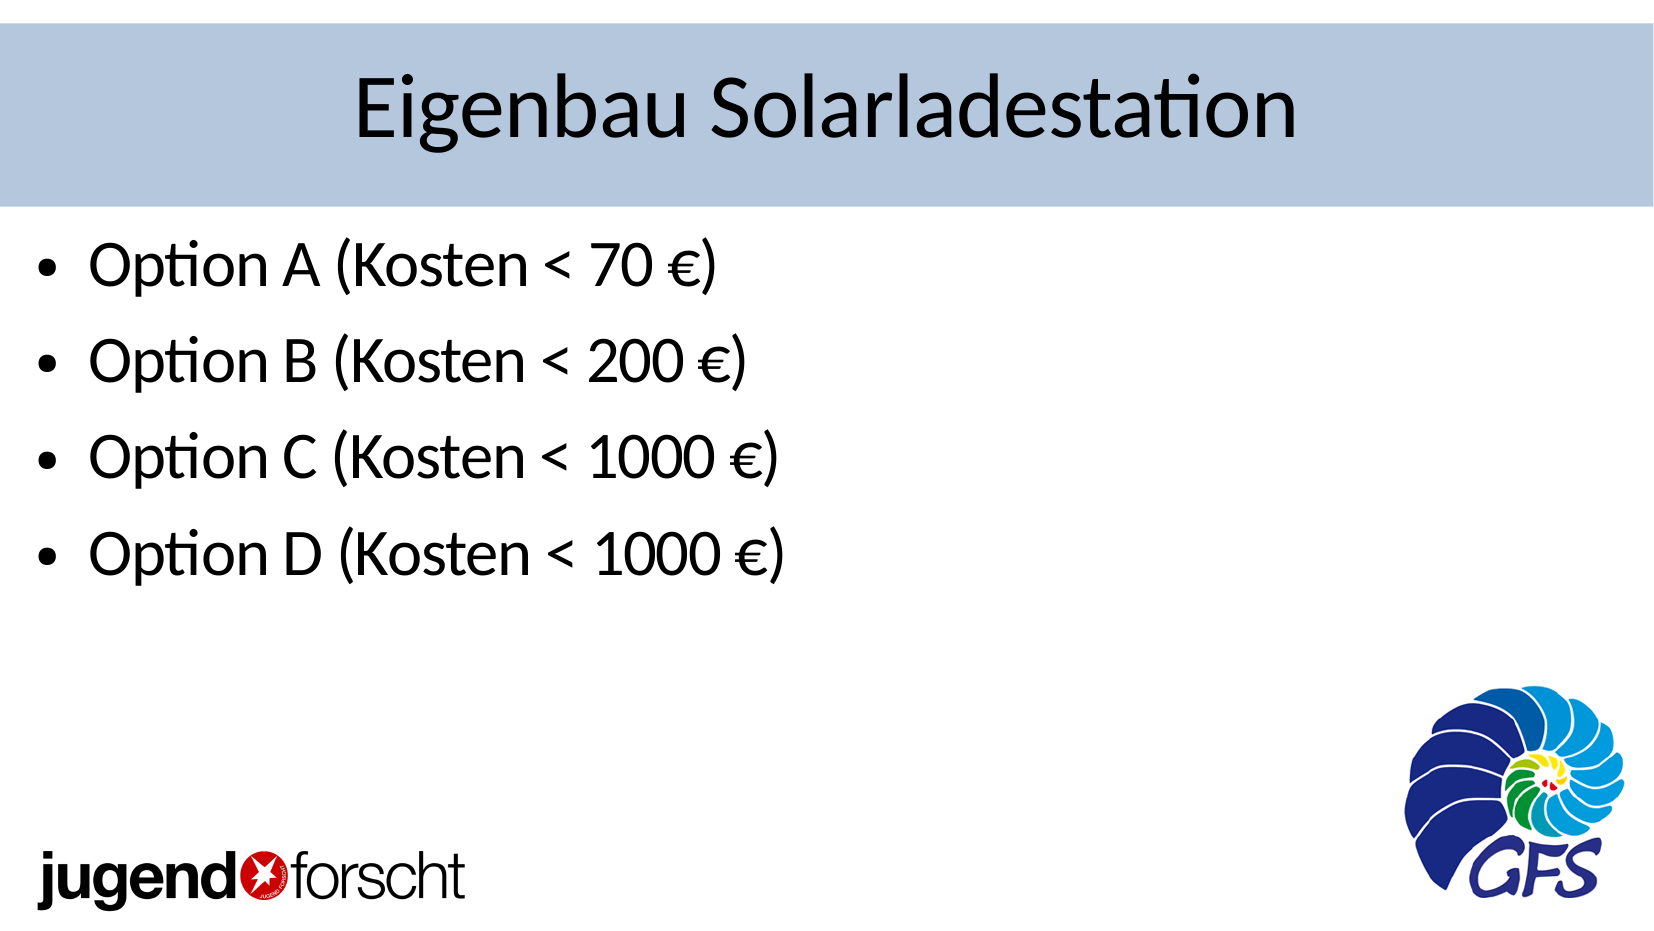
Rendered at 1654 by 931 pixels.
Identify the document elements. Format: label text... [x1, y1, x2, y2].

list Option A (Kosten < 70 €) Option B (Kosten < 200 €) Option C (Kosten < 1000 €) Option D (Kosten < 1000 €) [17, 236, 1418, 621]
title Eigenbau Solarladestation [0, 23, 1654, 207]
picture [29, 846, 473, 916]
picture [1387, 679, 1643, 916]
